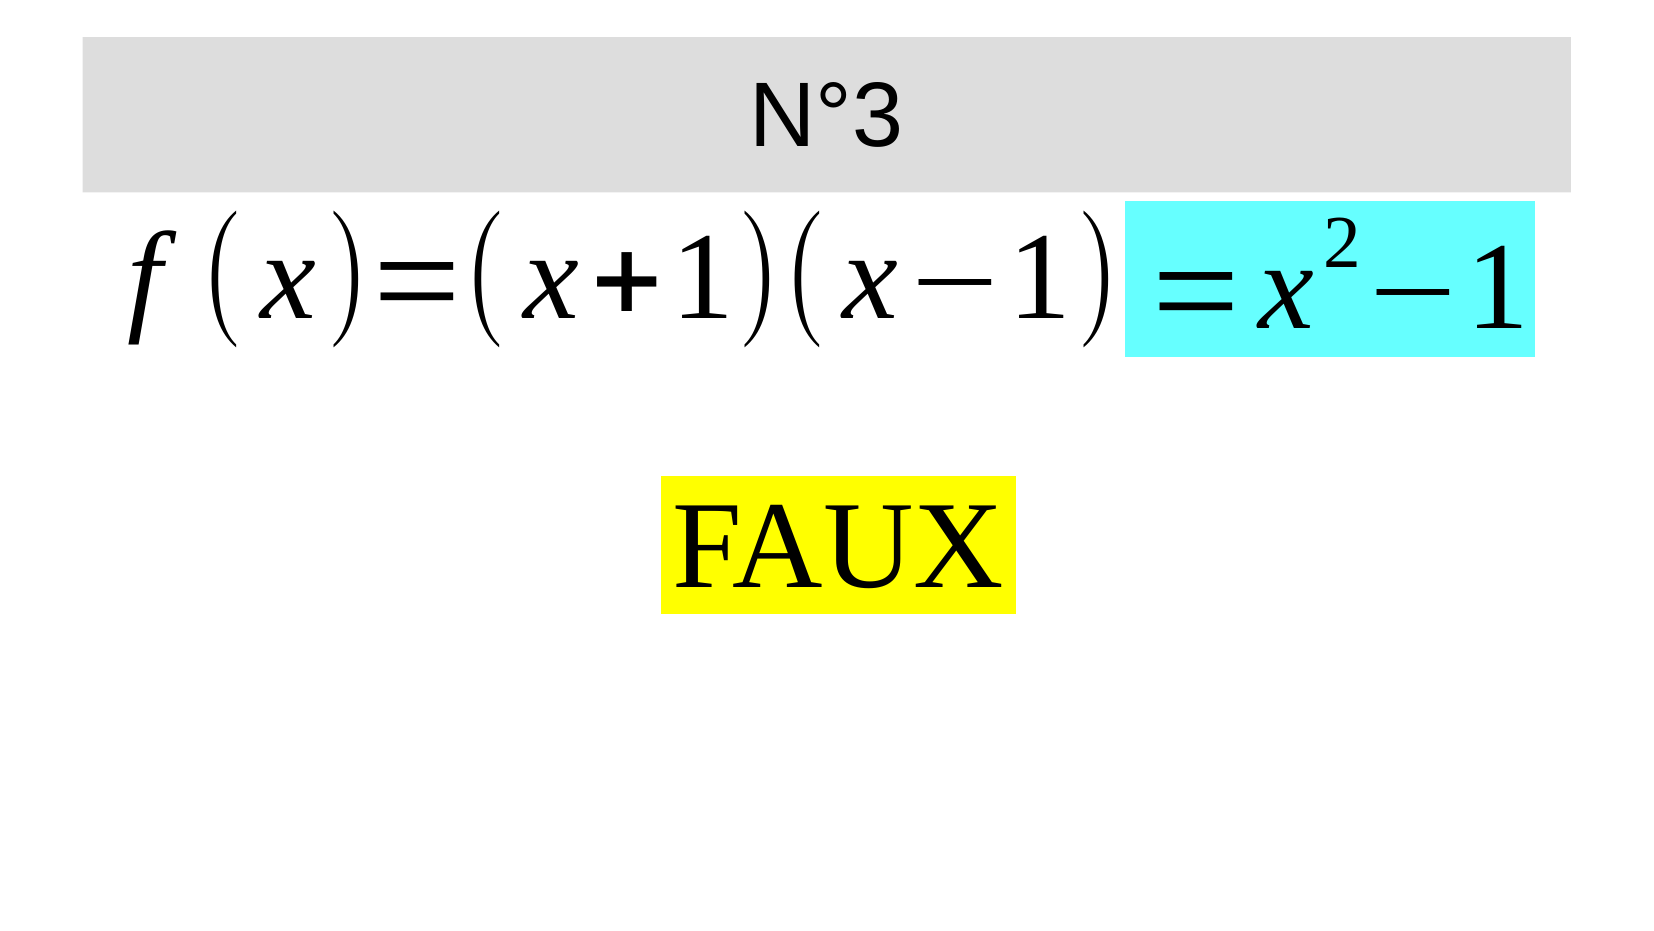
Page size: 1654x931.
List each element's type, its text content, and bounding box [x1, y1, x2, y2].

chart [661, 476, 1016, 615]
chart [94, 200, 1535, 357]
title N°3 [82, 37, 1571, 193]
